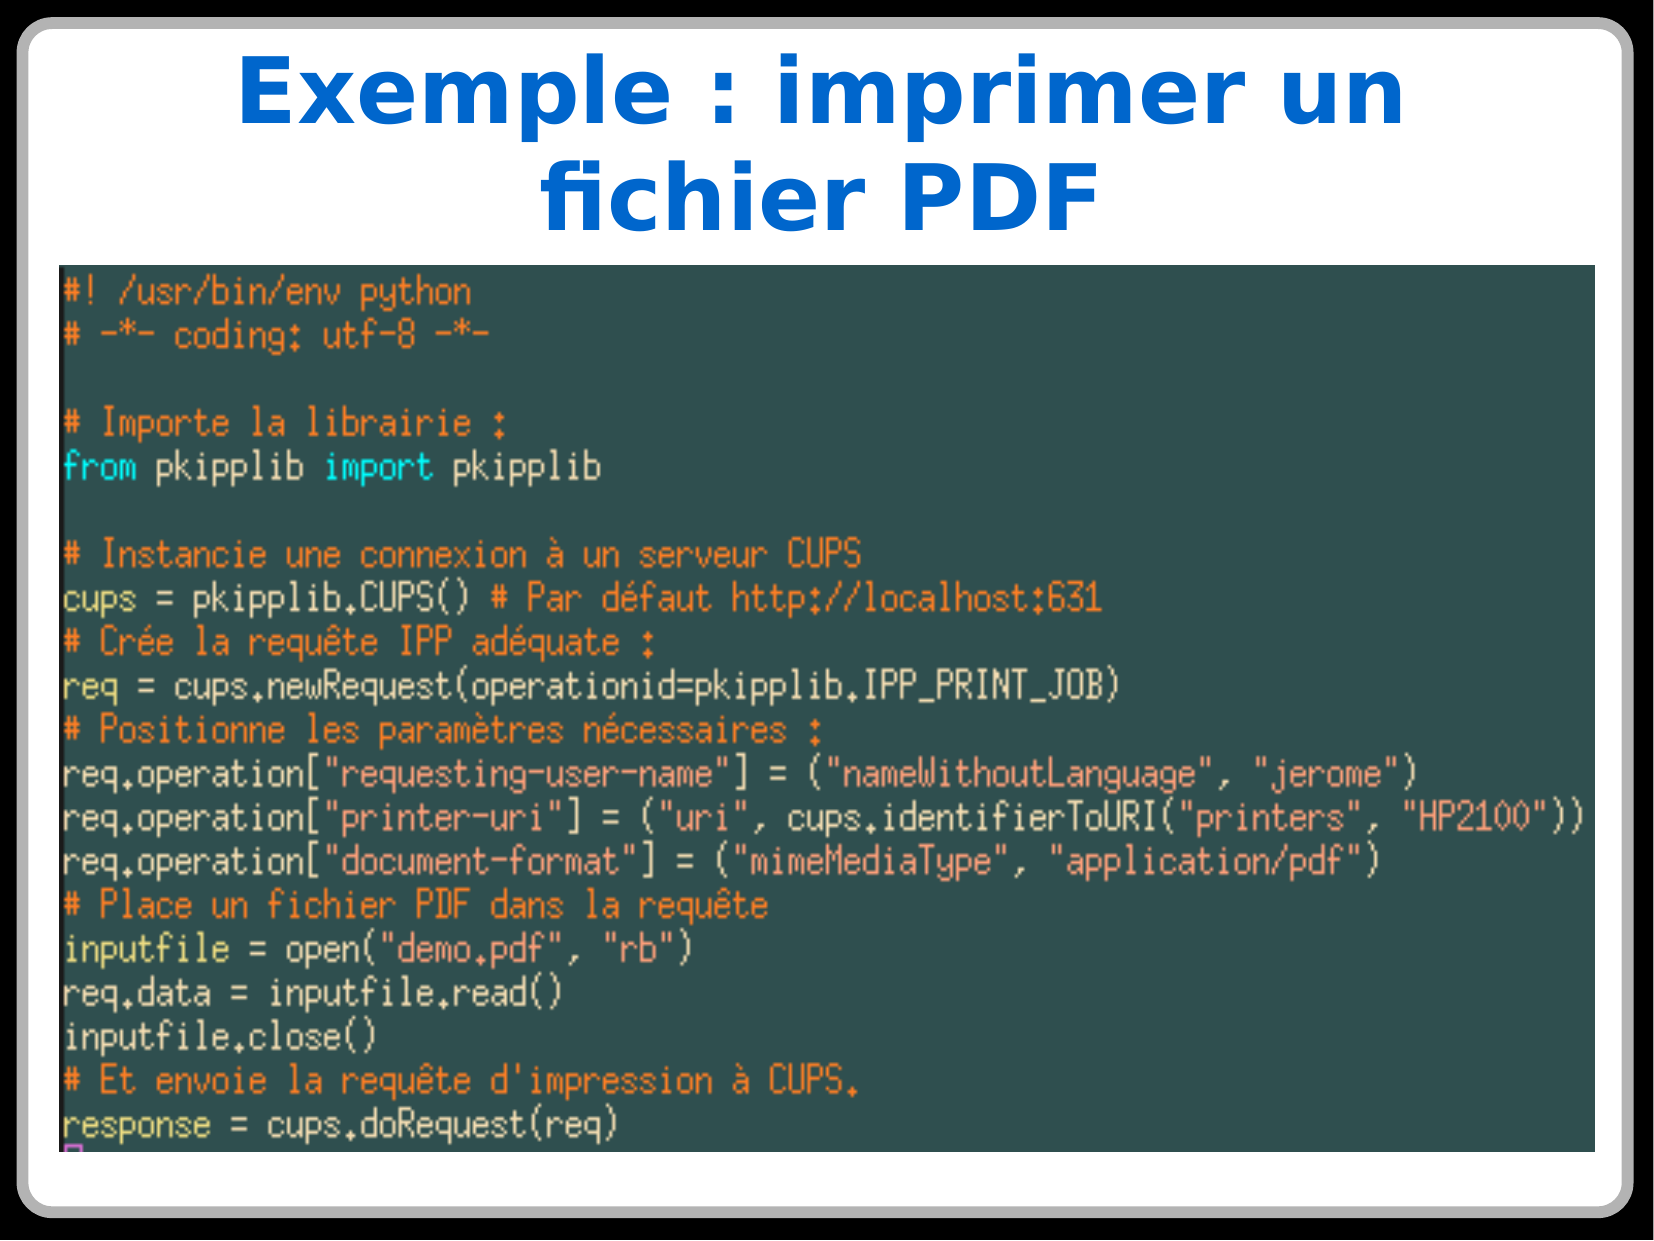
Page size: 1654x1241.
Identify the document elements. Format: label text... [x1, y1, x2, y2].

picture [59, 265, 1595, 1152]
title Exemple : imprimer un fichier PDF [67, 38, 1577, 253]
